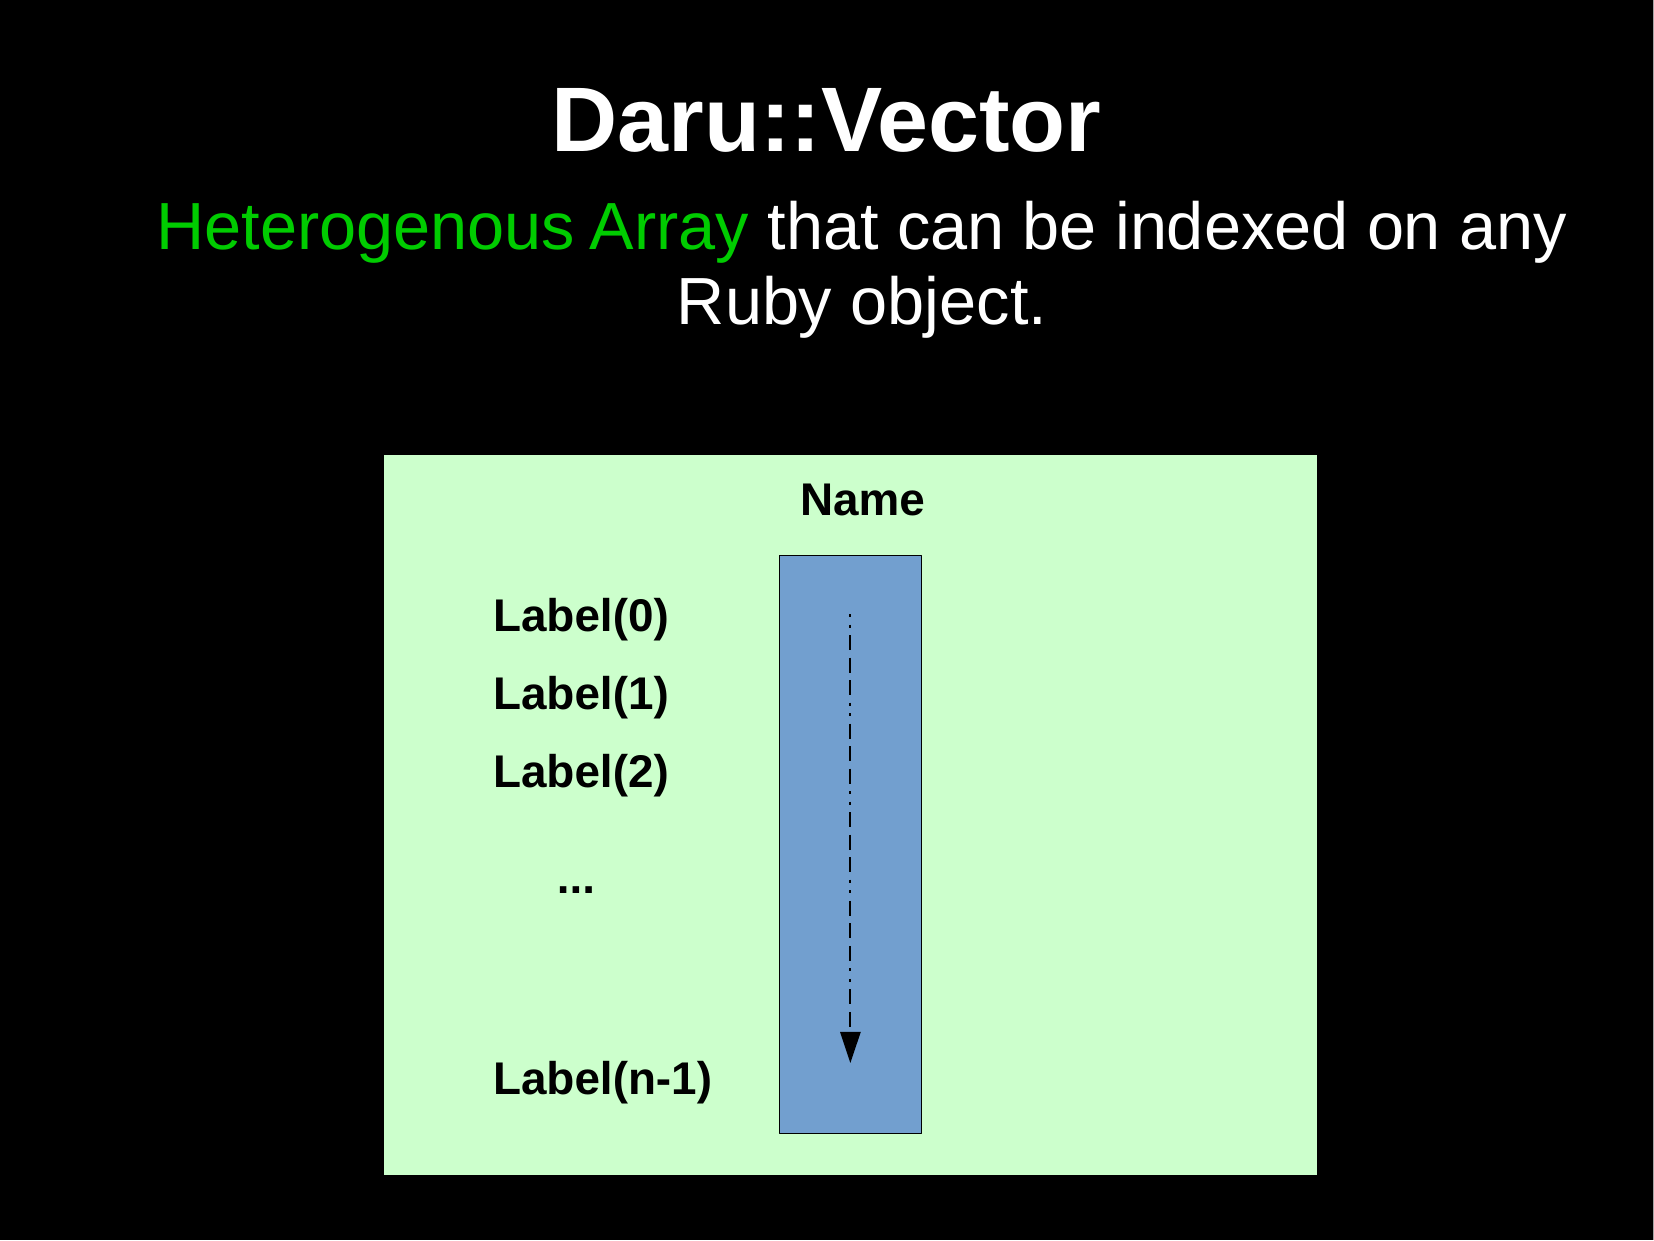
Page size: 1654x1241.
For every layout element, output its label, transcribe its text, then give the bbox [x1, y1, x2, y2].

text_box ... [472, 838, 745, 917]
text_box [271, 460, 1312, 1170]
text_box Label(0) [472, 576, 745, 654]
text_box Name [779, 460, 957, 539]
text_box Label(1) [472, 654, 745, 732]
text_box Label(n-1) [472, 1039, 745, 1118]
list Heterogenous Array that can be indexed on any Ruby object. [82, 188, 1571, 1010]
text_box Label(2) [472, 732, 745, 811]
title Daru::Vector [82, 49, 1571, 188]
